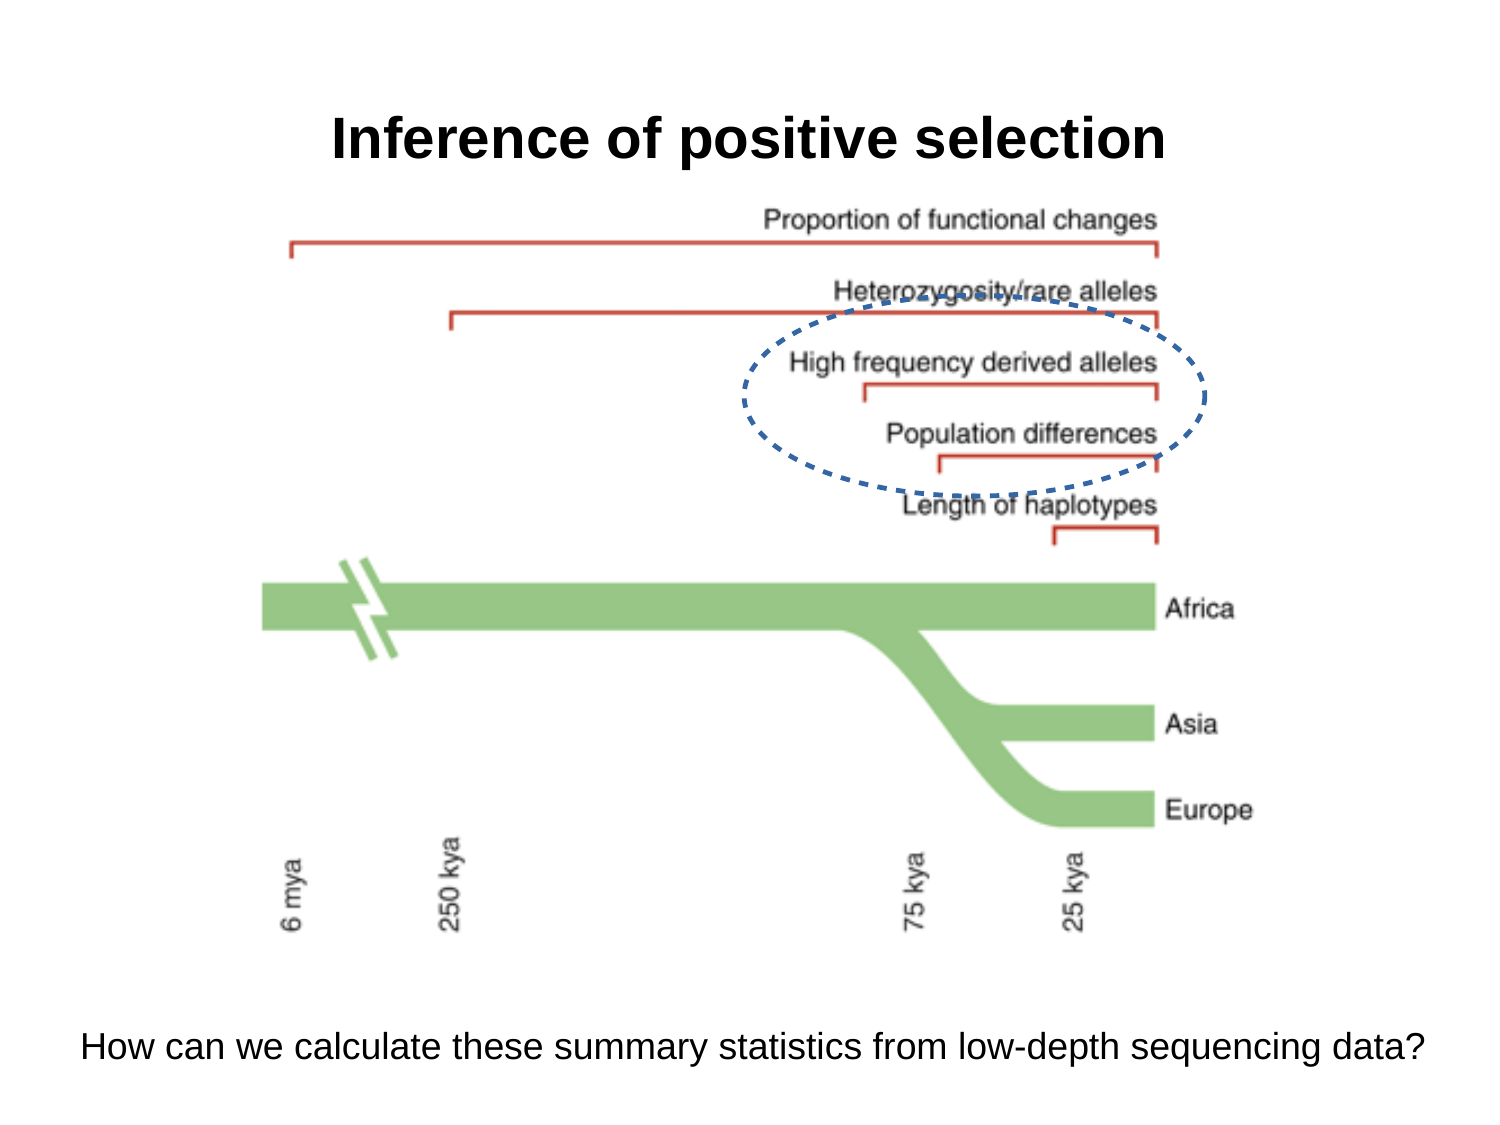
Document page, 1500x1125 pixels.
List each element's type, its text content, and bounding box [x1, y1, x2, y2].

text_box How can we calculate these summary statistics from low-depth sequencing data? [65, 1017, 1441, 1075]
title Inference of positive selection [75, 45, 1425, 233]
picture [247, 233, 1268, 940]
